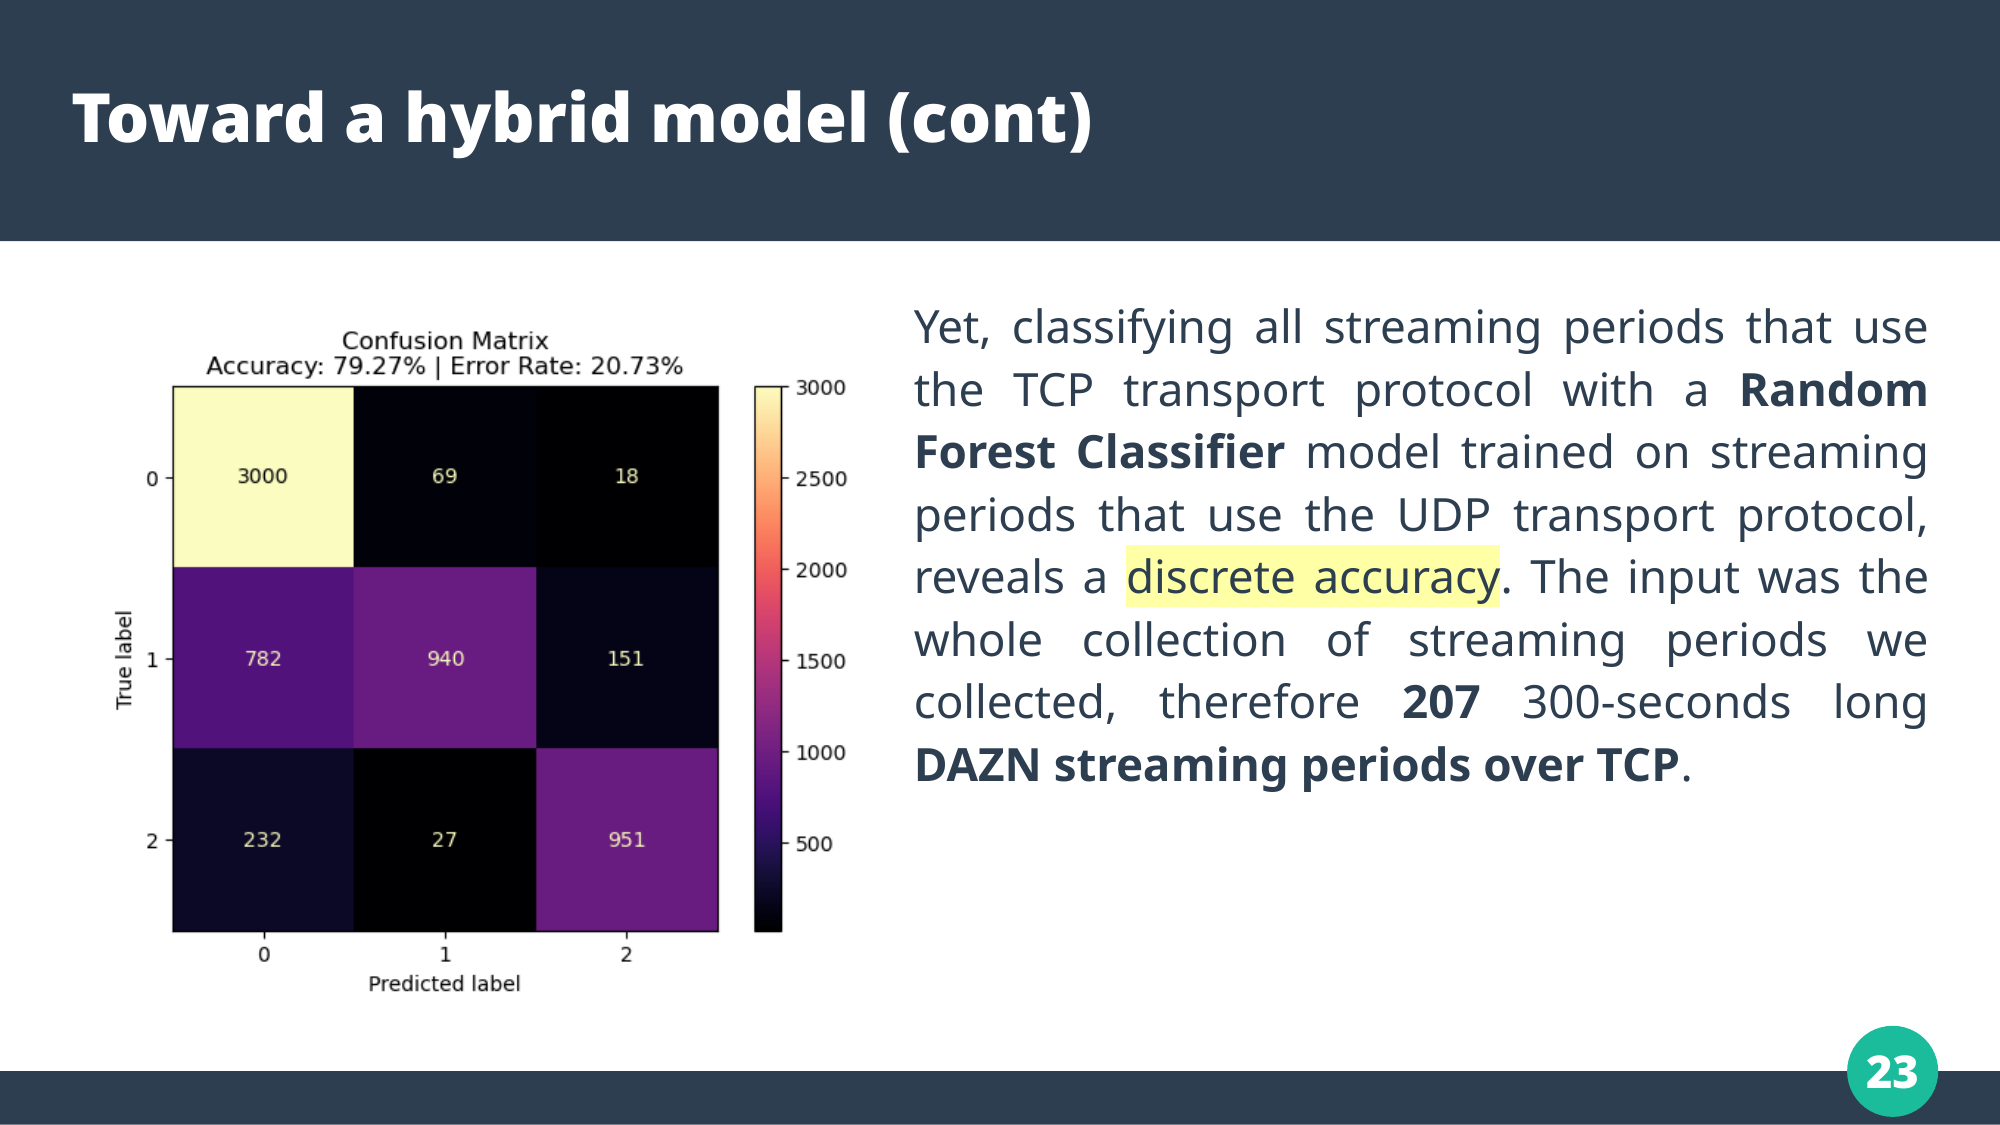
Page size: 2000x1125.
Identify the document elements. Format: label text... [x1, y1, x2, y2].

list Yet, classifying all streaming periods that use the TCP transport protocol with a Random Forest Classifier model trained on streaming periods that use the UDP transport protocol, reveals a discrete accuracy. The input was the whole collection of streaming periods we collected, therefore 207 300-seconds long DAZN streaming periods over TCP. [842, 294, 1930, 1045]
title Toward a hybrid model (cont) [71, 44, 1929, 188]
picture [102, 317, 862, 1009]
